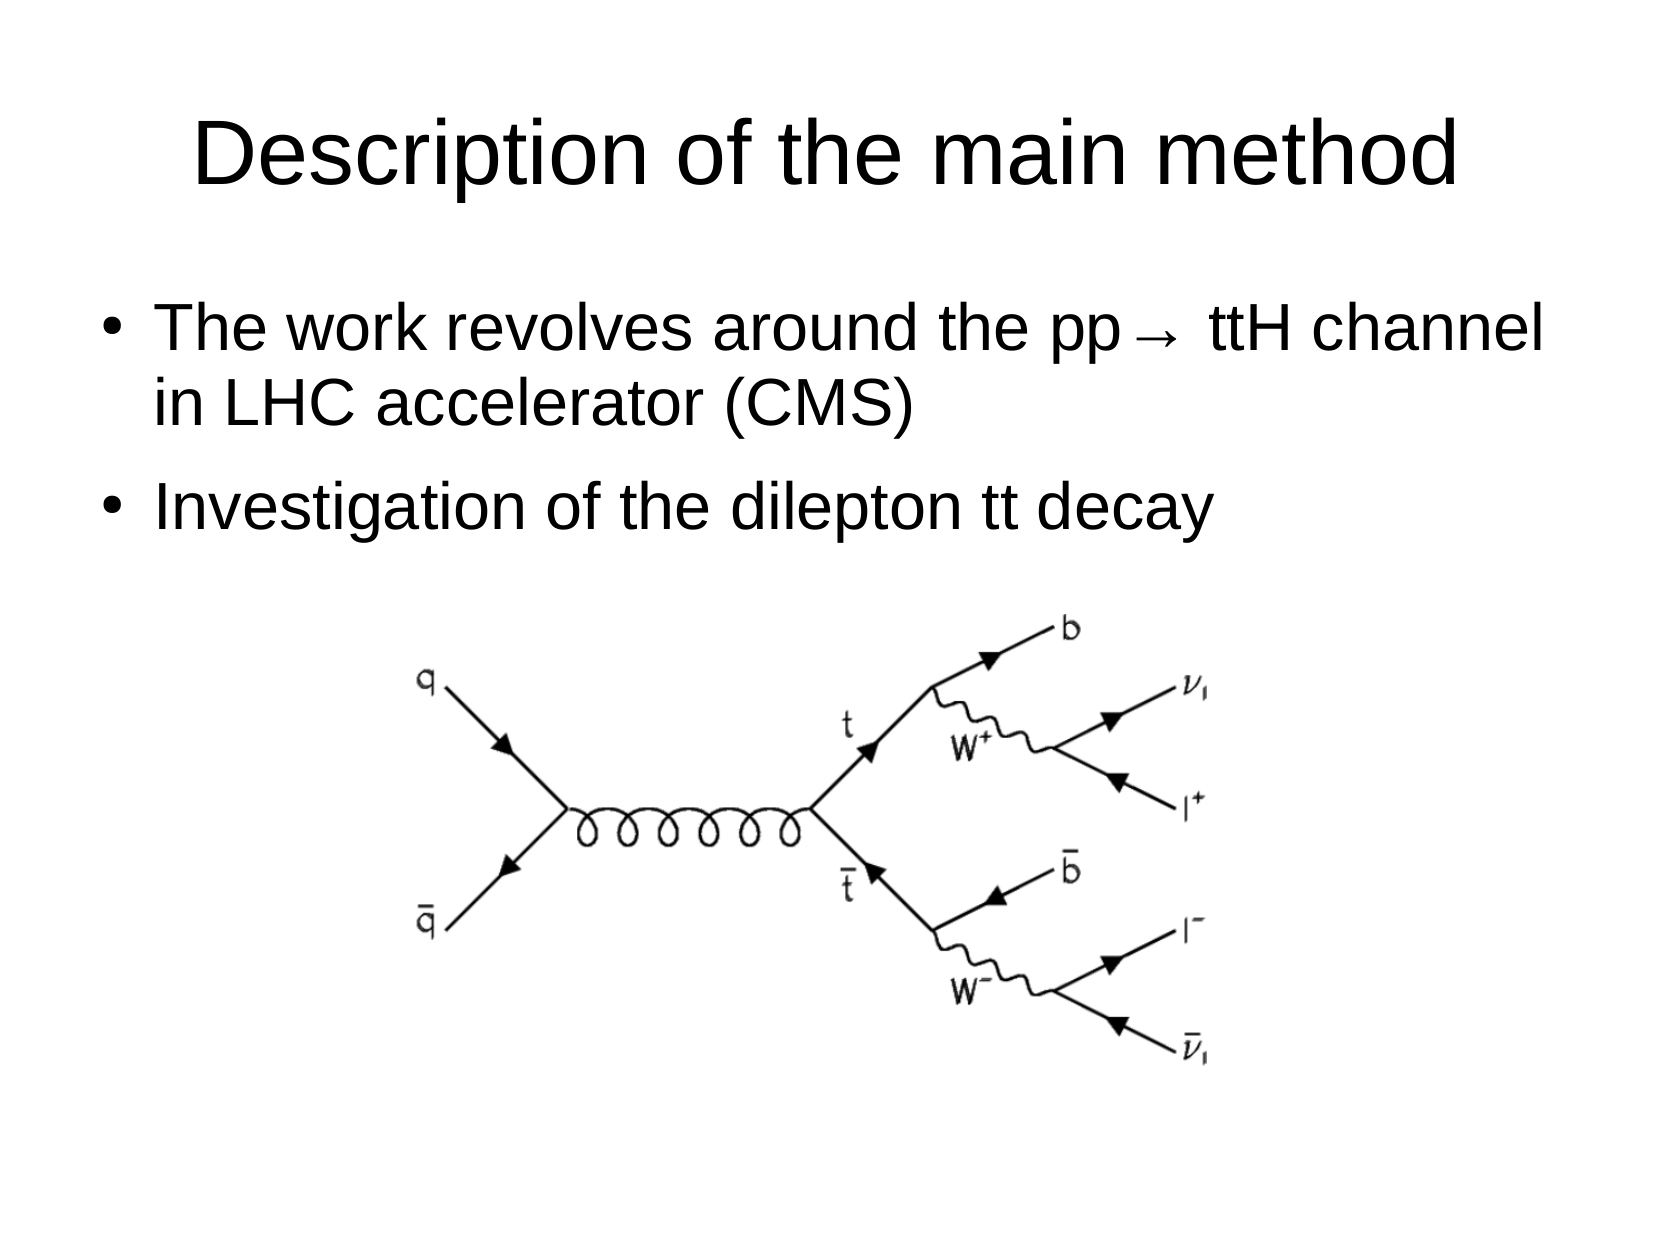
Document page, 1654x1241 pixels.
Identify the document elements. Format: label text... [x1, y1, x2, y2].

list The work revolves around the pp→ ttH channel in LHC accelerator (CMS) Investigation of the dilepton tt decay [82, 290, 1571, 1010]
picture [307, 614, 1256, 1075]
title Description of the main method [82, 49, 1571, 257]
